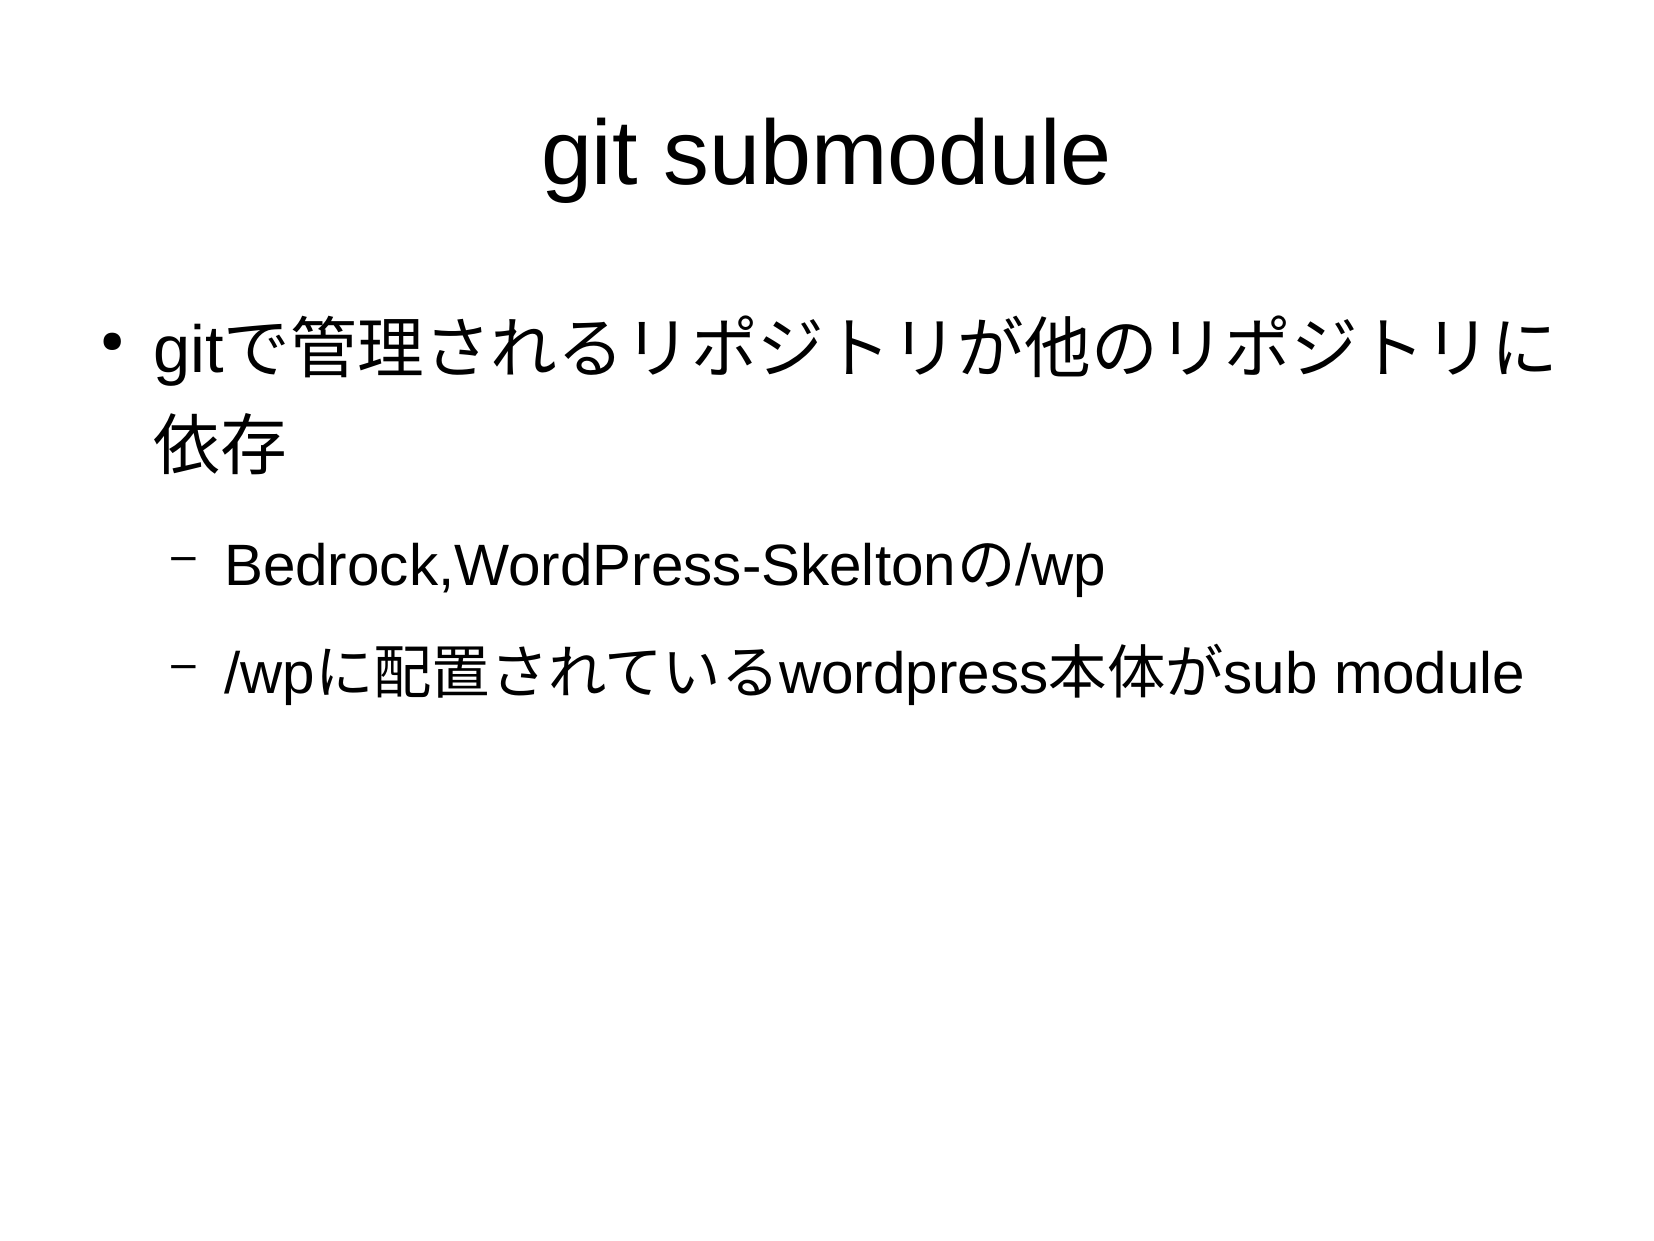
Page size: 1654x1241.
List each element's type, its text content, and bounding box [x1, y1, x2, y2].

title git submodule [82, 49, 1571, 257]
list gitで管理されるリポジトリが他のリポジトリに依存 Bedrock,WordPress-Skeltonの/wp /wpに配置されているwordpress本体がsub module [82, 295, 1571, 1015]
